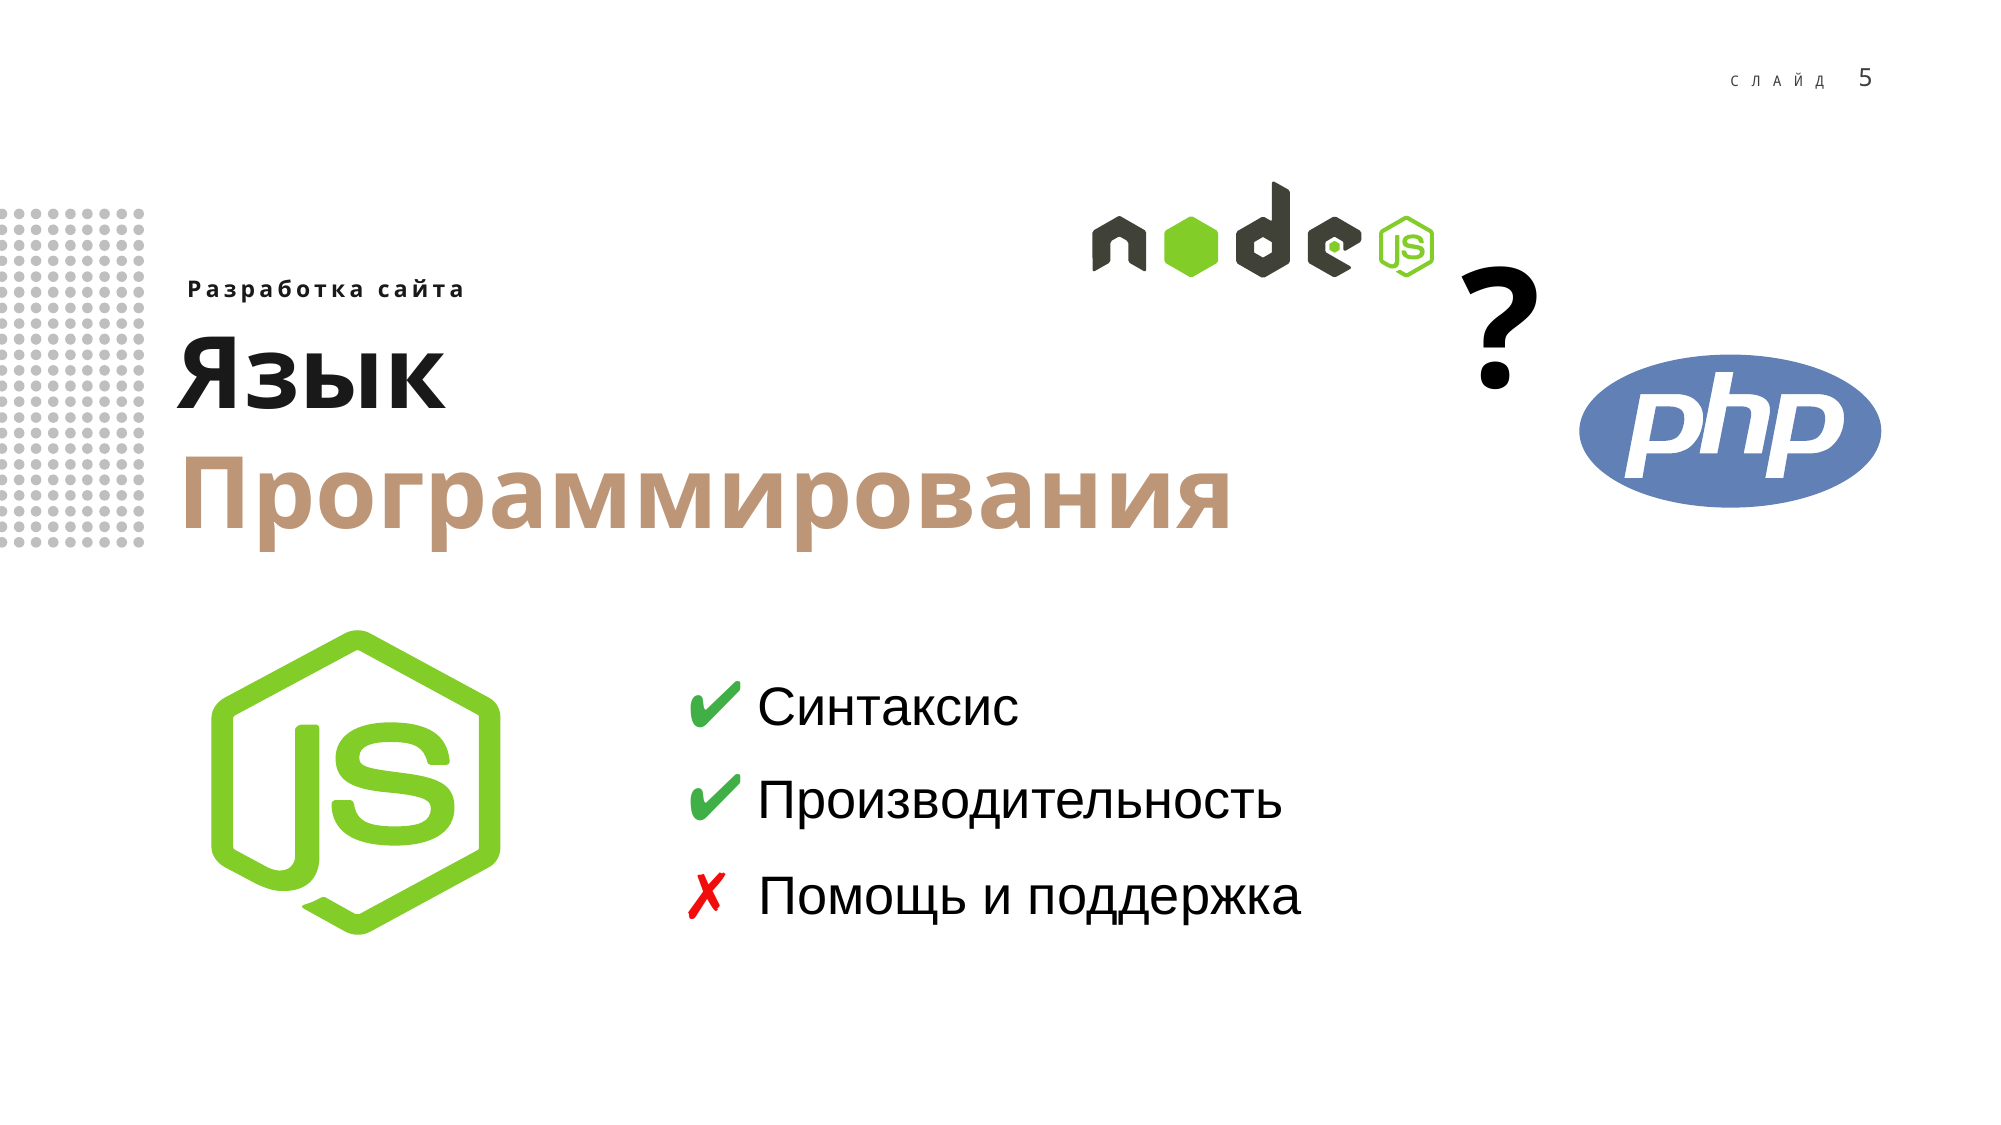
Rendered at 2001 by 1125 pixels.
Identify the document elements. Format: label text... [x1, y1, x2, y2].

text_box [133, 412, 145, 423]
text_box [65, 349, 76, 361]
text_box [82, 302, 93, 314]
text_box [30, 349, 42, 361]
text_box [116, 271, 128, 282]
text_box [13, 349, 25, 361]
text_box [47, 443, 59, 454]
text_box [133, 208, 145, 220]
text_box [47, 427, 59, 439]
text_box [13, 536, 25, 548]
text_box [30, 224, 42, 236]
text_box [99, 318, 110, 329]
text_box [133, 521, 145, 533]
picture [1079, 46, 1447, 414]
text_box [65, 536, 76, 548]
text_box [13, 380, 25, 392]
text_box [82, 427, 93, 439]
text_box [82, 255, 93, 267]
text_box [116, 224, 128, 236]
text_box [82, 286, 93, 298]
text_box [116, 536, 128, 548]
text_box [47, 521, 59, 533]
text_box [0, 427, 8, 439]
text_box [133, 474, 145, 486]
text_box [47, 333, 59, 345]
text_box [0, 505, 8, 517]
text_box [82, 224, 93, 236]
text_box [133, 333, 145, 345]
text_box [30, 427, 42, 439]
text_box Производительность [674, 732, 1300, 827]
text_box [30, 380, 42, 392]
picture [183, 620, 532, 945]
text_box [13, 224, 25, 236]
text_box [0, 536, 8, 548]
text_box [99, 365, 110, 376]
text_box [99, 302, 110, 314]
text_box [65, 365, 76, 376]
text_box [13, 208, 25, 220]
text_box [99, 505, 110, 517]
text_box [133, 318, 145, 329]
text_box [99, 521, 110, 533]
text_box [65, 271, 76, 282]
text_box [82, 318, 93, 329]
text_box [82, 333, 93, 345]
text_box [99, 536, 110, 548]
text_box [0, 239, 8, 251]
text_box [82, 490, 93, 501]
text_box [30, 490, 42, 501]
text_box [82, 380, 93, 392]
text_box [0, 255, 8, 267]
text_box [13, 271, 25, 282]
text_box [133, 490, 145, 501]
text_box [116, 208, 128, 220]
text_box [99, 286, 110, 298]
text_box Синтаксис [674, 638, 1036, 732]
text_box [116, 490, 128, 501]
text_box [99, 224, 110, 236]
text_box [82, 396, 93, 408]
text_box [13, 505, 25, 517]
text_box [116, 443, 128, 454]
text_box [13, 302, 25, 314]
text_box [116, 318, 128, 329]
text_box [30, 208, 42, 220]
text_box [82, 239, 93, 251]
text_box [116, 302, 128, 314]
text_box [99, 412, 110, 423]
text_box [47, 459, 59, 470]
text_box [65, 412, 76, 423]
text_box [65, 380, 76, 392]
text_box [47, 349, 59, 361]
text_box [116, 412, 128, 423]
text_box [47, 286, 59, 298]
text_box [133, 505, 145, 517]
text_box [0, 443, 8, 454]
text_box [0, 349, 8, 361]
text_box [47, 318, 59, 329]
text_box [47, 490, 59, 501]
text_box [13, 521, 25, 533]
text_box [116, 365, 128, 376]
text_box [65, 239, 76, 251]
text_box [0, 490, 8, 501]
text_box [0, 521, 8, 533]
text_box [99, 271, 110, 282]
text_box [47, 365, 59, 376]
text_box [99, 239, 110, 251]
text_box [99, 490, 110, 501]
text_box [82, 459, 93, 470]
text_box [0, 286, 8, 298]
text_box [0, 333, 8, 345]
text_box [99, 255, 110, 267]
text_box [99, 380, 110, 392]
text_box [30, 302, 42, 314]
picture [1570, 271, 1890, 591]
text_box [65, 286, 76, 298]
text_box [30, 443, 42, 454]
text_box [99, 349, 110, 361]
text_box [82, 536, 93, 548]
text_box [82, 271, 93, 282]
text_box [116, 239, 128, 251]
text_box [116, 333, 128, 345]
text_box [13, 333, 25, 345]
text_box [116, 459, 128, 470]
text_box [0, 412, 8, 423]
text_box [116, 396, 128, 408]
text_box [0, 365, 8, 376]
text_box [65, 208, 76, 220]
text_box [0, 302, 8, 314]
text_box [13, 412, 25, 423]
text_box [47, 208, 59, 220]
text_box [82, 412, 93, 423]
text_box [47, 396, 59, 408]
text_box [65, 318, 76, 329]
text_box [47, 474, 59, 486]
text_box Разработка сайта [172, 266, 797, 310]
text_box [65, 224, 76, 236]
text_box [133, 286, 145, 298]
text_box [47, 255, 59, 267]
text_box [30, 474, 42, 486]
text_box [13, 239, 25, 251]
text_box [133, 255, 145, 267]
text_box [65, 396, 76, 408]
text_box [82, 365, 93, 376]
text_box [116, 427, 128, 439]
text_box [0, 396, 8, 408]
text_box [30, 505, 42, 517]
text_box [133, 302, 145, 314]
text_box [133, 365, 145, 376]
text_box [82, 474, 93, 486]
text_box [133, 349, 145, 361]
text_box [47, 271, 59, 282]
text_box [133, 224, 145, 236]
text_box [13, 365, 25, 376]
text_box [47, 536, 59, 548]
text_box [82, 505, 93, 517]
text_box [116, 349, 128, 361]
text_box Помощь и поддержка [674, 827, 1359, 934]
text_box [99, 474, 110, 486]
text_box [30, 239, 42, 251]
text_box [0, 271, 8, 282]
text_box [116, 380, 128, 392]
text_box [47, 239, 59, 251]
text_box [133, 427, 145, 439]
text_box [65, 490, 76, 501]
text_box [82, 208, 93, 220]
text_box [99, 396, 110, 408]
text_box [0, 459, 8, 470]
text_box [99, 208, 110, 220]
text_box [65, 505, 76, 517]
text_box [0, 474, 8, 486]
text_box [30, 536, 42, 548]
text_box [133, 239, 145, 251]
text_box [30, 333, 42, 345]
text_box [65, 443, 76, 454]
text_box [133, 536, 145, 548]
text_box [47, 380, 59, 392]
text_box [133, 271, 145, 282]
text_box [30, 271, 42, 282]
text_box [0, 318, 8, 329]
text_box [30, 255, 42, 267]
text_box [30, 318, 42, 329]
text_box [47, 505, 59, 517]
text_box [13, 459, 25, 470]
text_box [13, 396, 25, 408]
text_box [133, 396, 145, 408]
text_box [30, 521, 42, 533]
text_box [65, 333, 76, 345]
text_box [99, 333, 110, 345]
text_box [30, 459, 42, 470]
text_box [0, 224, 8, 236]
text_box [13, 286, 25, 298]
text_box [116, 521, 128, 533]
text_box [13, 474, 25, 486]
text_box [116, 255, 128, 267]
text_box [13, 490, 25, 501]
text_box [0, 208, 8, 220]
text_box [116, 474, 128, 486]
text_box [65, 255, 76, 267]
text_box [116, 286, 128, 298]
text_box [0, 380, 8, 392]
text_box [82, 443, 93, 454]
text_box [99, 459, 110, 470]
text_box [30, 365, 42, 376]
text_box [99, 427, 110, 439]
text_box Язык Программирования [162, 301, 1329, 556]
text_box [13, 318, 25, 329]
text_box [13, 255, 25, 267]
text_box [47, 302, 59, 314]
text_box [116, 505, 128, 517]
text_box [82, 349, 93, 361]
text_box [65, 521, 76, 533]
text_box [82, 521, 93, 533]
text_box [133, 380, 145, 392]
text_box [30, 396, 42, 408]
text_box [30, 412, 42, 423]
text_box [65, 427, 76, 439]
text_box [13, 427, 25, 439]
text_box [65, 302, 76, 314]
text_box ? [1446, 88, 1546, 444]
text_box [133, 443, 145, 454]
text_box [65, 474, 76, 486]
text_box [30, 286, 42, 298]
text_box [65, 459, 76, 470]
text_box [13, 443, 25, 454]
text_box [47, 412, 59, 423]
text_box [99, 443, 110, 454]
text_box [133, 459, 145, 470]
text_box [47, 224, 59, 236]
